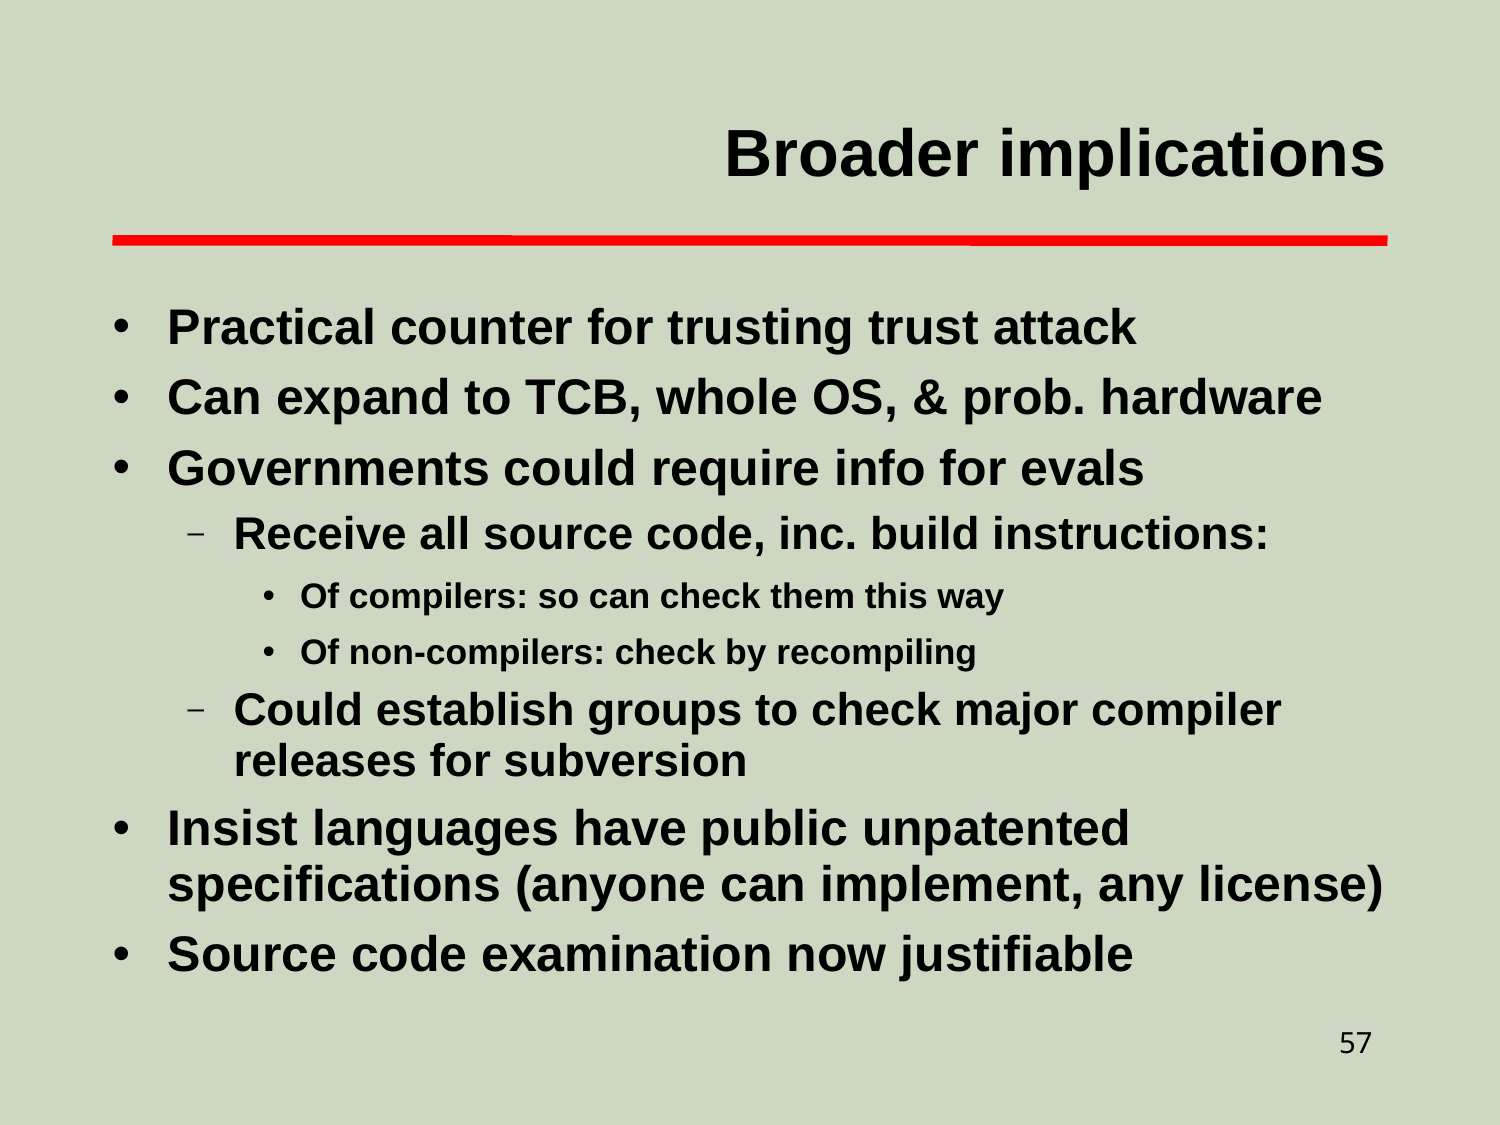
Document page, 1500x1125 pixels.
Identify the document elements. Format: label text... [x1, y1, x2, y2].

list Practical counter for trusting trust attack Can expand to TCB, whole OS, & prob. hardware Governments could require info for evals Receive all source code, inc. build instructions: Of compilers: so can check them this way Of non-compilers: check by recompiling Could establish groups to check major compiler releases for subversion Insist languages have public unpatented specifications (anyone can implement, any license) Source code examination now justifiable [112, 299, 1388, 1029]
title Broader implications [125, 117, 1388, 192]
